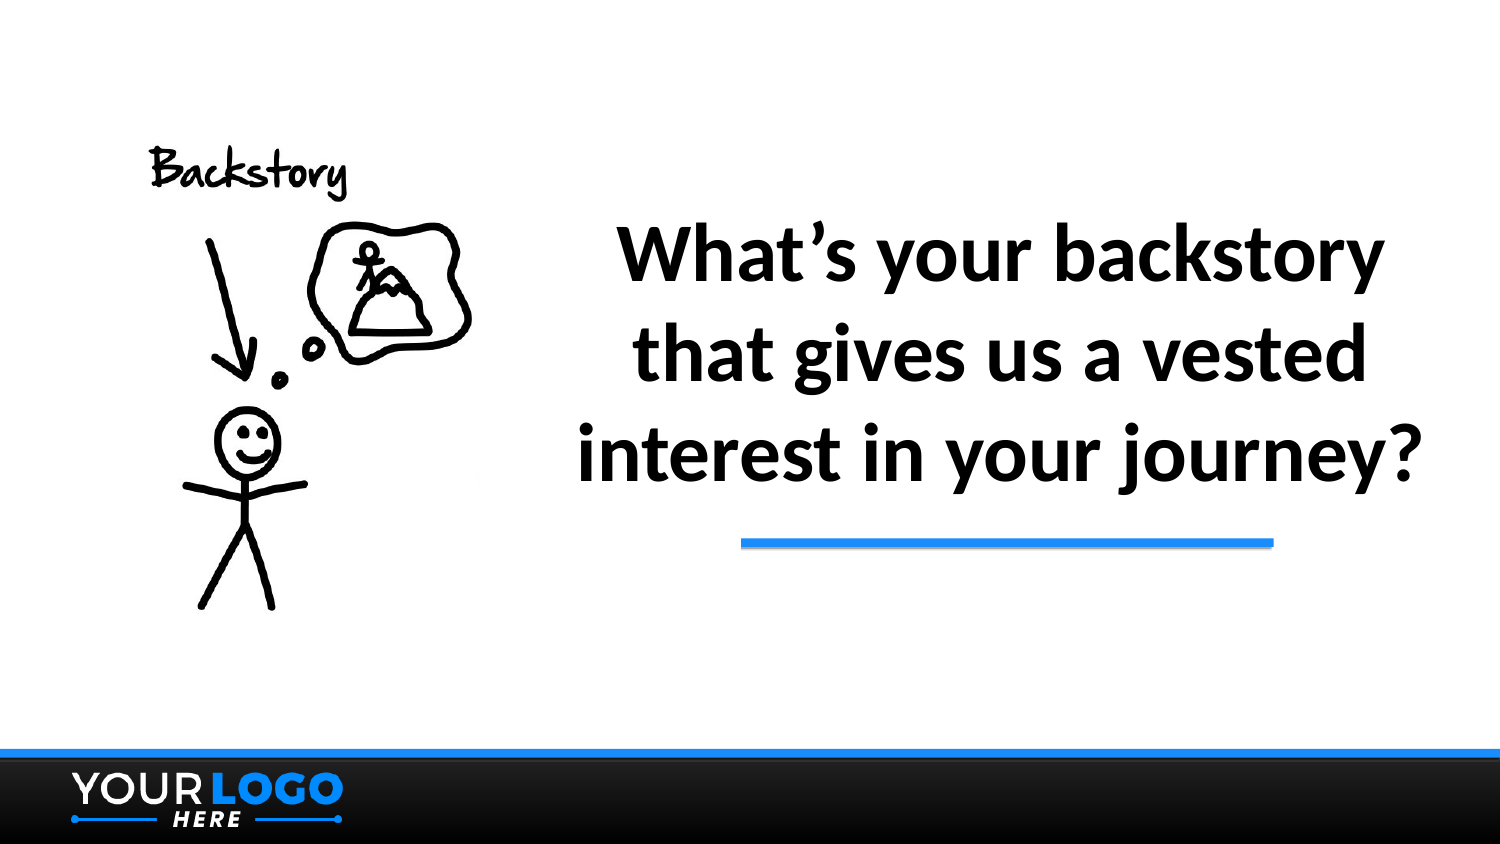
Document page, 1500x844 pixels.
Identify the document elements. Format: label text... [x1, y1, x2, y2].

picture [102, 127, 479, 648]
text_box What’s your backstory that gives us a vested interest in your journey? [541, 190, 1461, 506]
picture [66, 766, 346, 831]
text_box [741, 538, 1274, 547]
